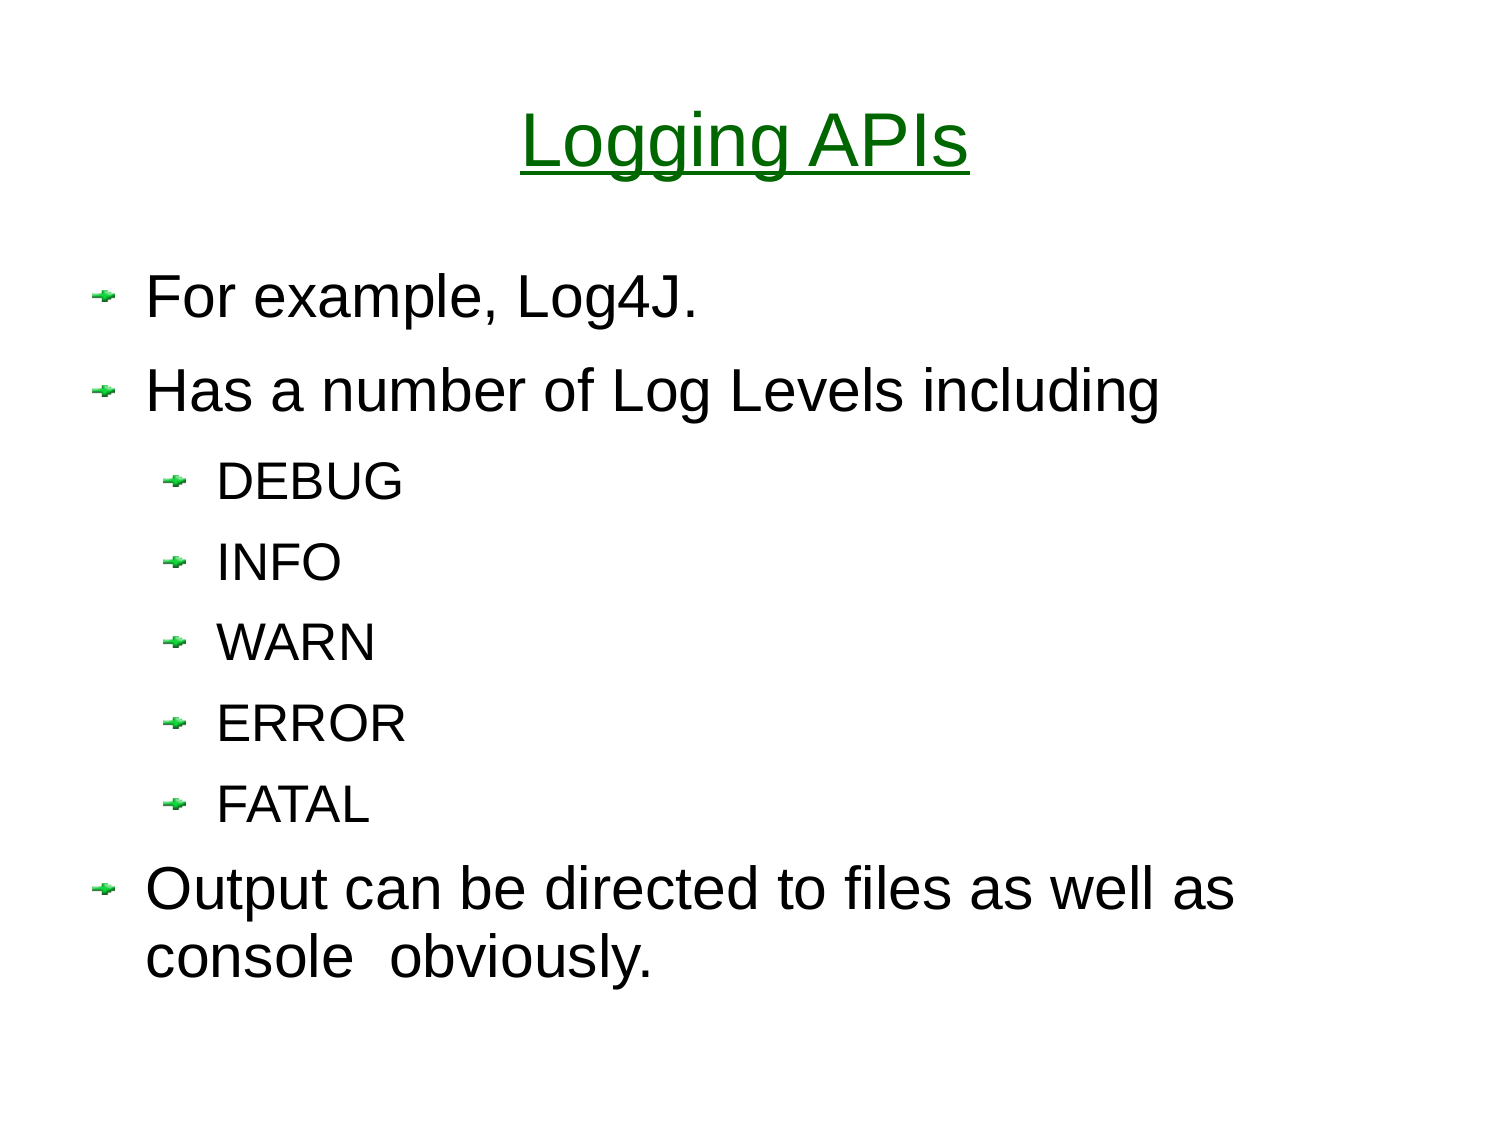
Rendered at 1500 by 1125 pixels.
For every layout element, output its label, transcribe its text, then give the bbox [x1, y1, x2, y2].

title Logging APIs [70, 46, 1421, 235]
list For example, Log4J. Has a number of Log Levels including DEBUG INFO WARN ERROR FATAL Output can be directed to files as well as console obviously. [75, 262, 1425, 1006]
